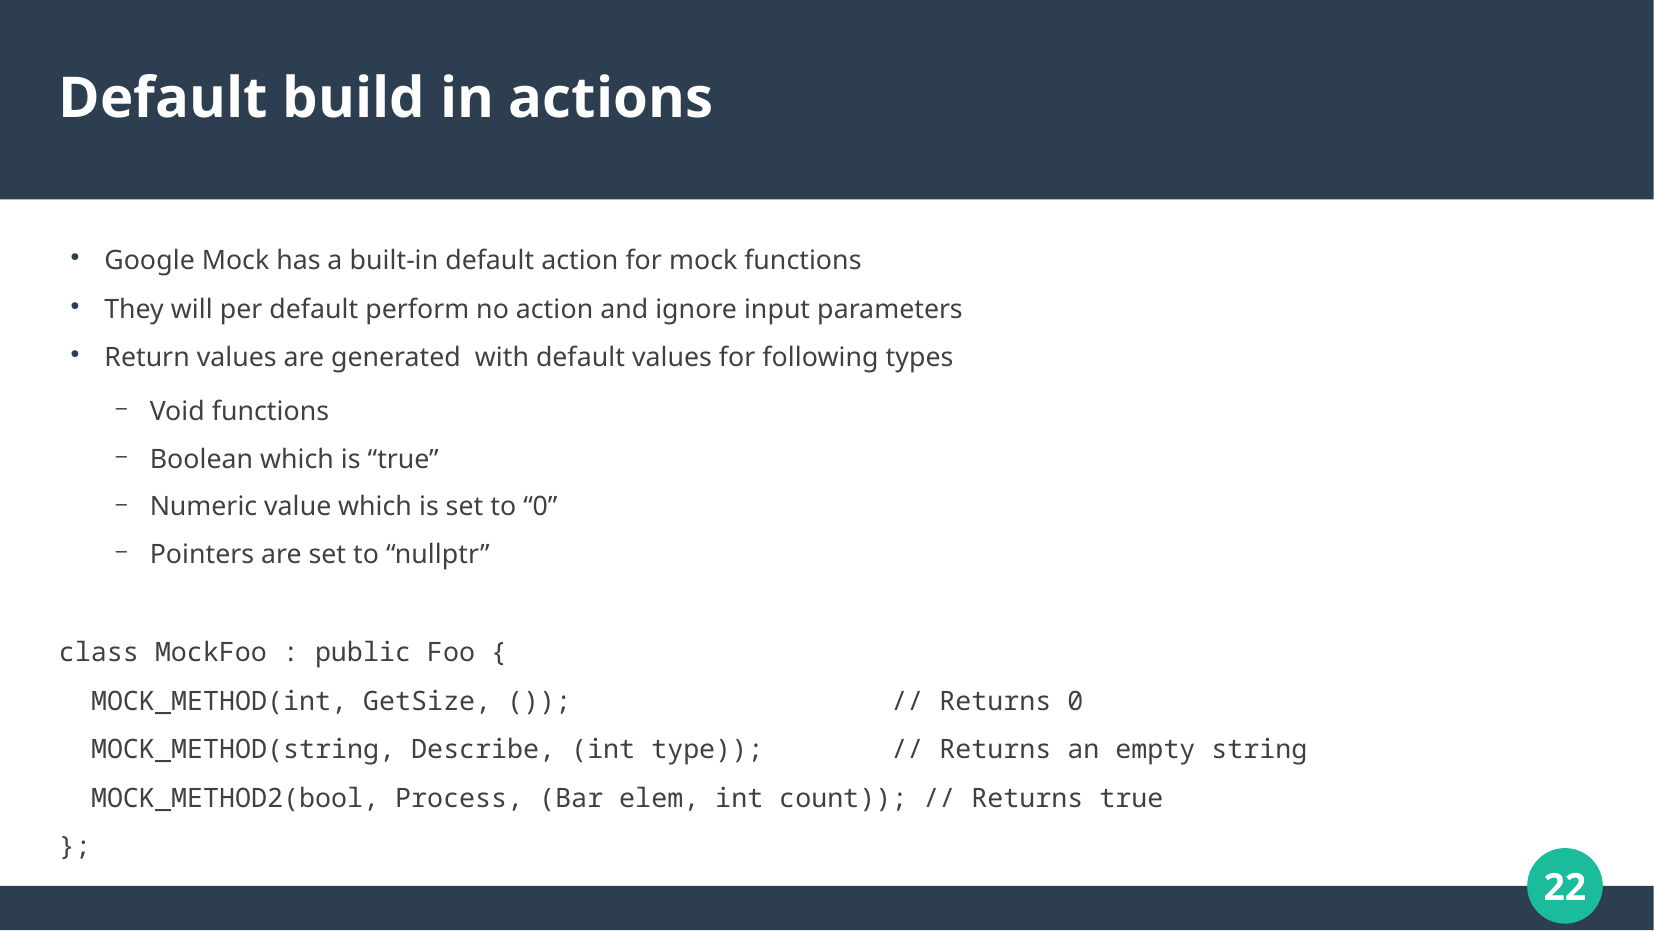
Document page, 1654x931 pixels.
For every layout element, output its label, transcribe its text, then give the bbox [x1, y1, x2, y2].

list Google Mock has a built-in default action for mock functions They will per default perform no action and ignore input parameters Return values are generated with default values for following types Void functions Boolean which is “true” Numeric value which is set to “0” Pointers are set to “nullptr” class MockFoo : public Foo { MOCK_METHOD(int, GetSize, ()); // Returns 0 MOCK_METHOD(string, Describe, (int type)); // Returns an empty string MOCK_METHOD2(bool, Process, (Bar elem, int count)); // Returns true }; [59, 243, 1595, 864]
title Default build in actions [59, 37, 1595, 155]
